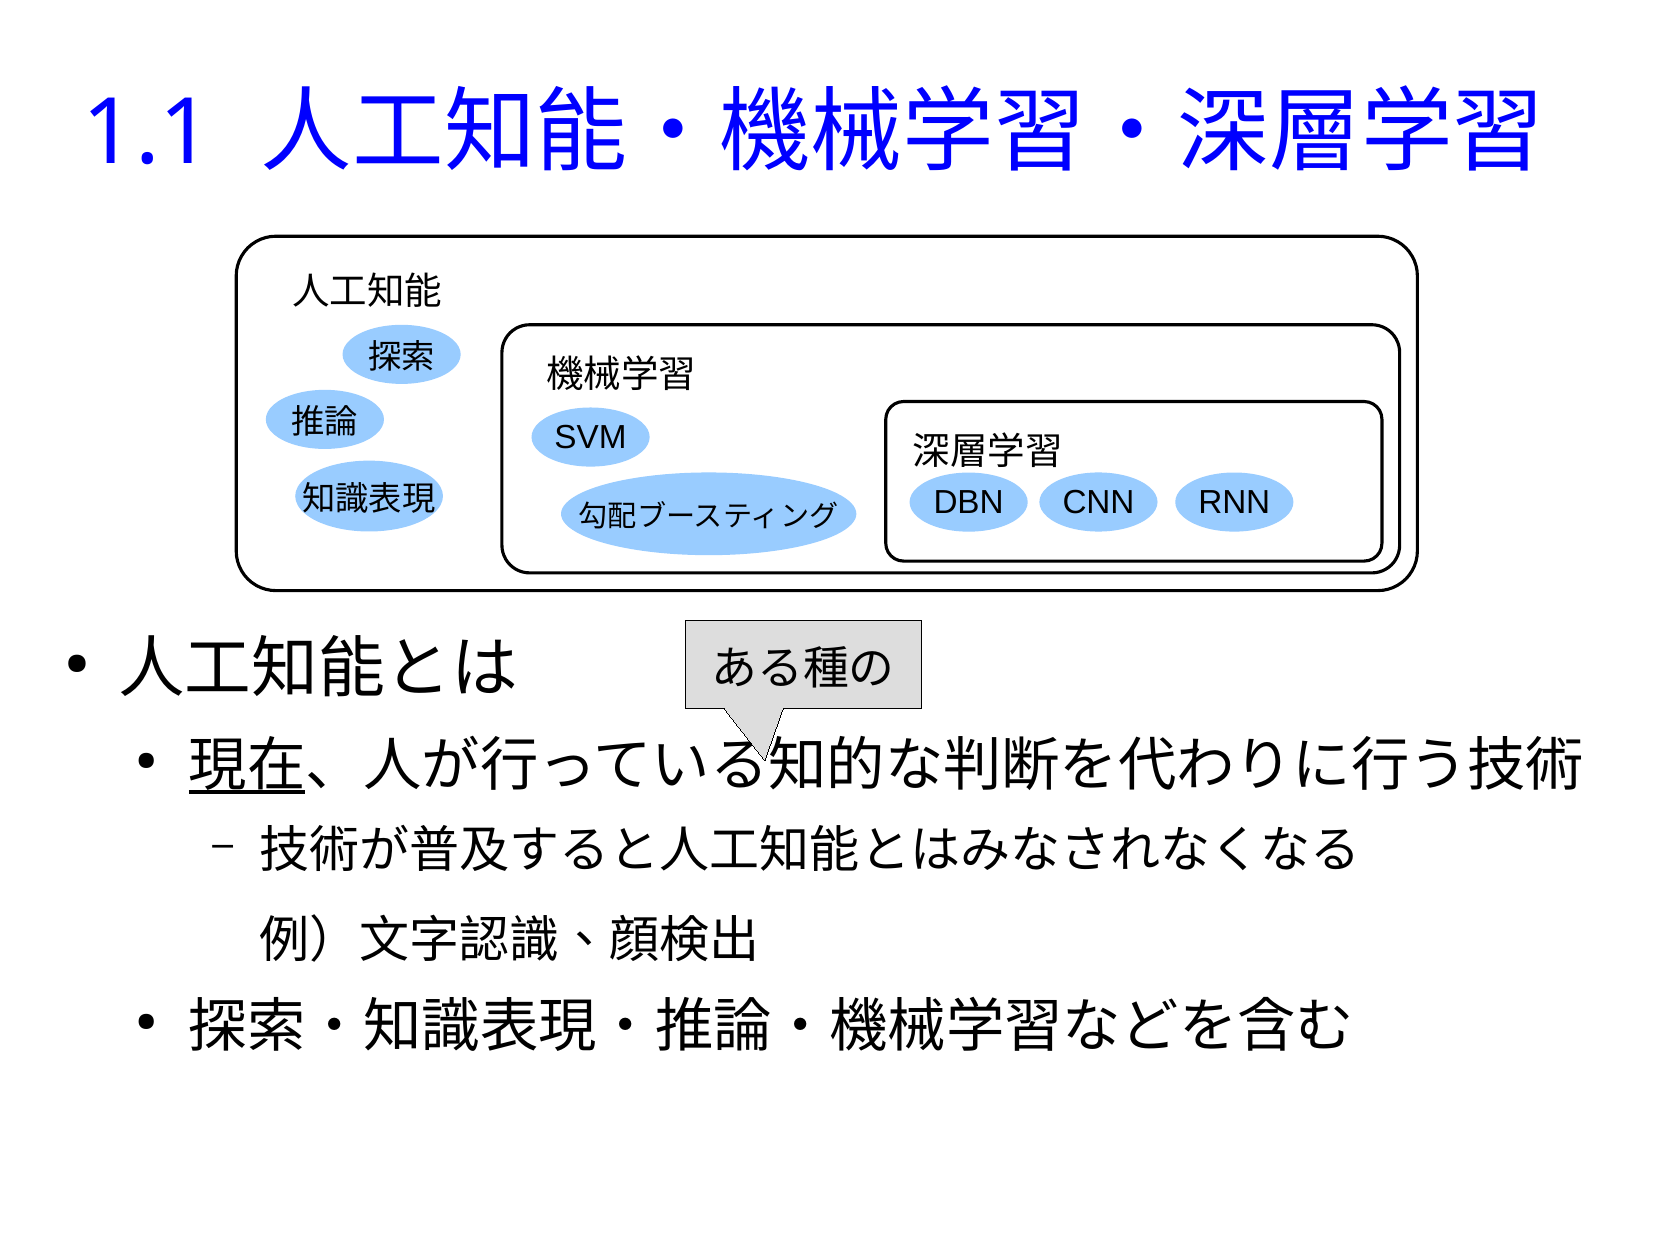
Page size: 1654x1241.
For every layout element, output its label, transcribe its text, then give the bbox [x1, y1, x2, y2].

list 人工知能とは 現在、人が行っている知的な判断を代わりに行う技術 技術が普及すると人工知能とはみなされなくなる 例）文字認識、顔検出 探索・知識表現・推論・機械学習などを含む [47, 620, 1589, 1182]
text_box 知識表現 [295, 460, 443, 532]
text_box 推論 [265, 389, 384, 449]
text_box SVM [531, 407, 650, 467]
text_box CNN [1039, 472, 1158, 532]
text_box 勾配ブースティング [561, 472, 857, 556]
text_box ある種の [685, 620, 922, 761]
text_box 深層学習 [897, 413, 1078, 485]
text_box 探索 [342, 324, 461, 384]
text_box 人工知能 [277, 253, 458, 326]
title 1.1 人工知能・機械学習・深層学習 [82, 22, 1595, 247]
title 1.1 人工知能・機械学習・深層学習 [253, 238, 1401, 247]
text_box RNN [1175, 472, 1294, 532]
text_box 機械学習 [531, 336, 712, 408]
text_box DBN [909, 472, 1028, 532]
